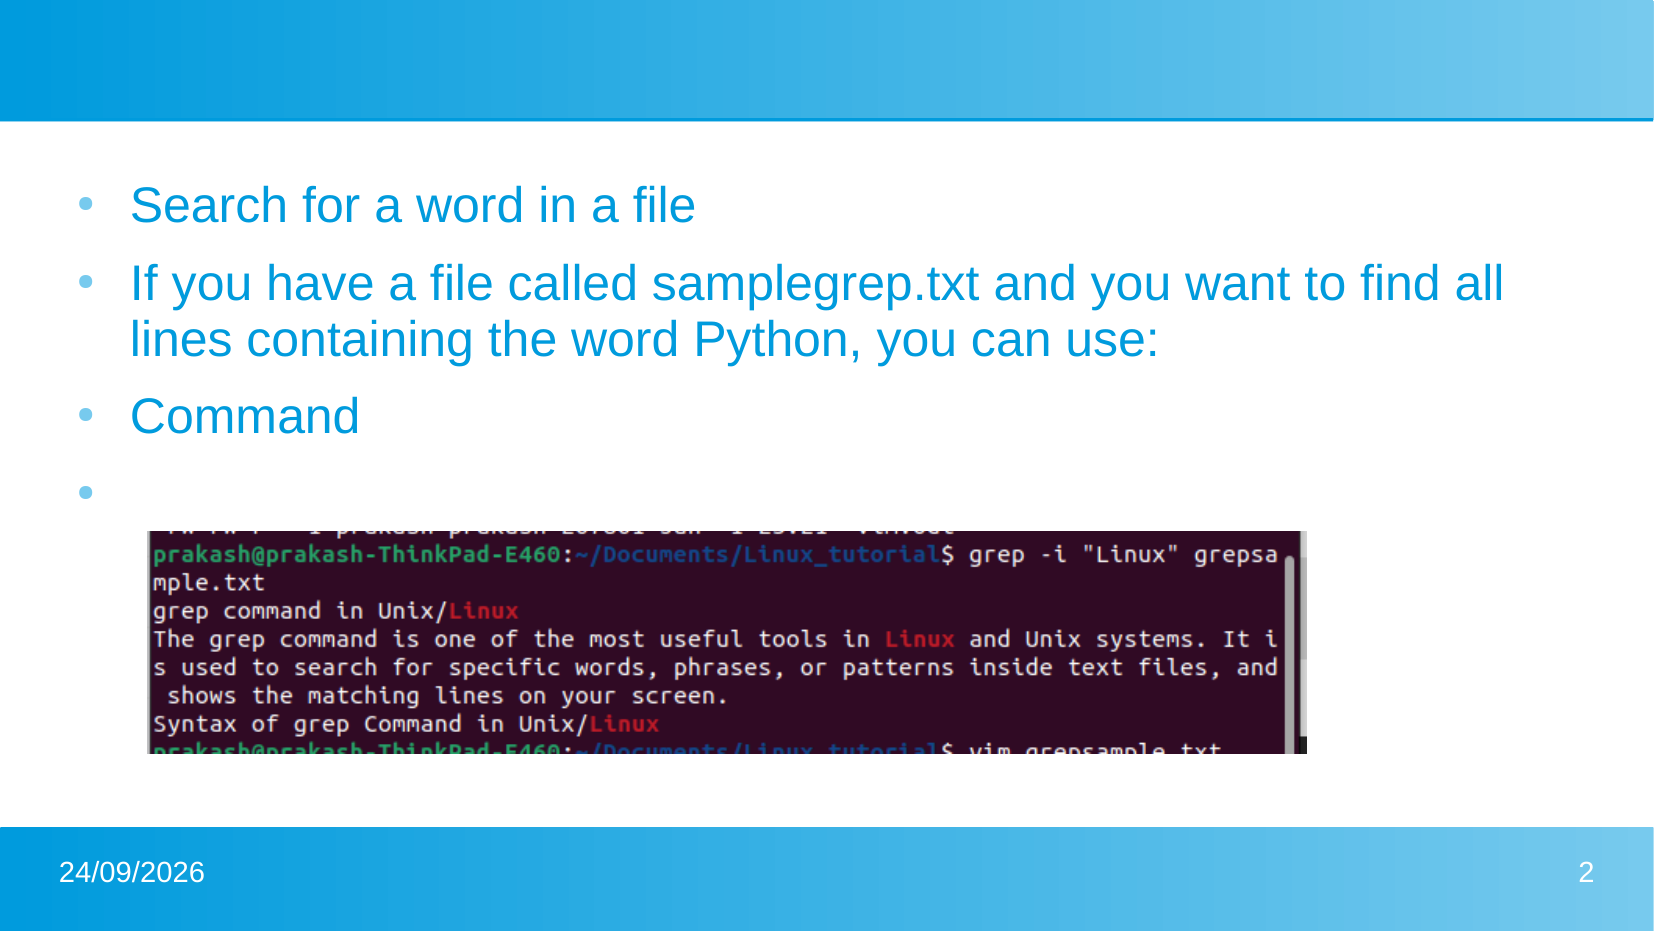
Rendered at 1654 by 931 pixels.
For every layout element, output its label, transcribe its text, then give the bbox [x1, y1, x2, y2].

picture [147, 531, 1307, 754]
list Search for a word in a file If you have a file called samplegrep.txt and you want to find all lines containing the word Python, you can use: Command [59, 177, 1595, 768]
